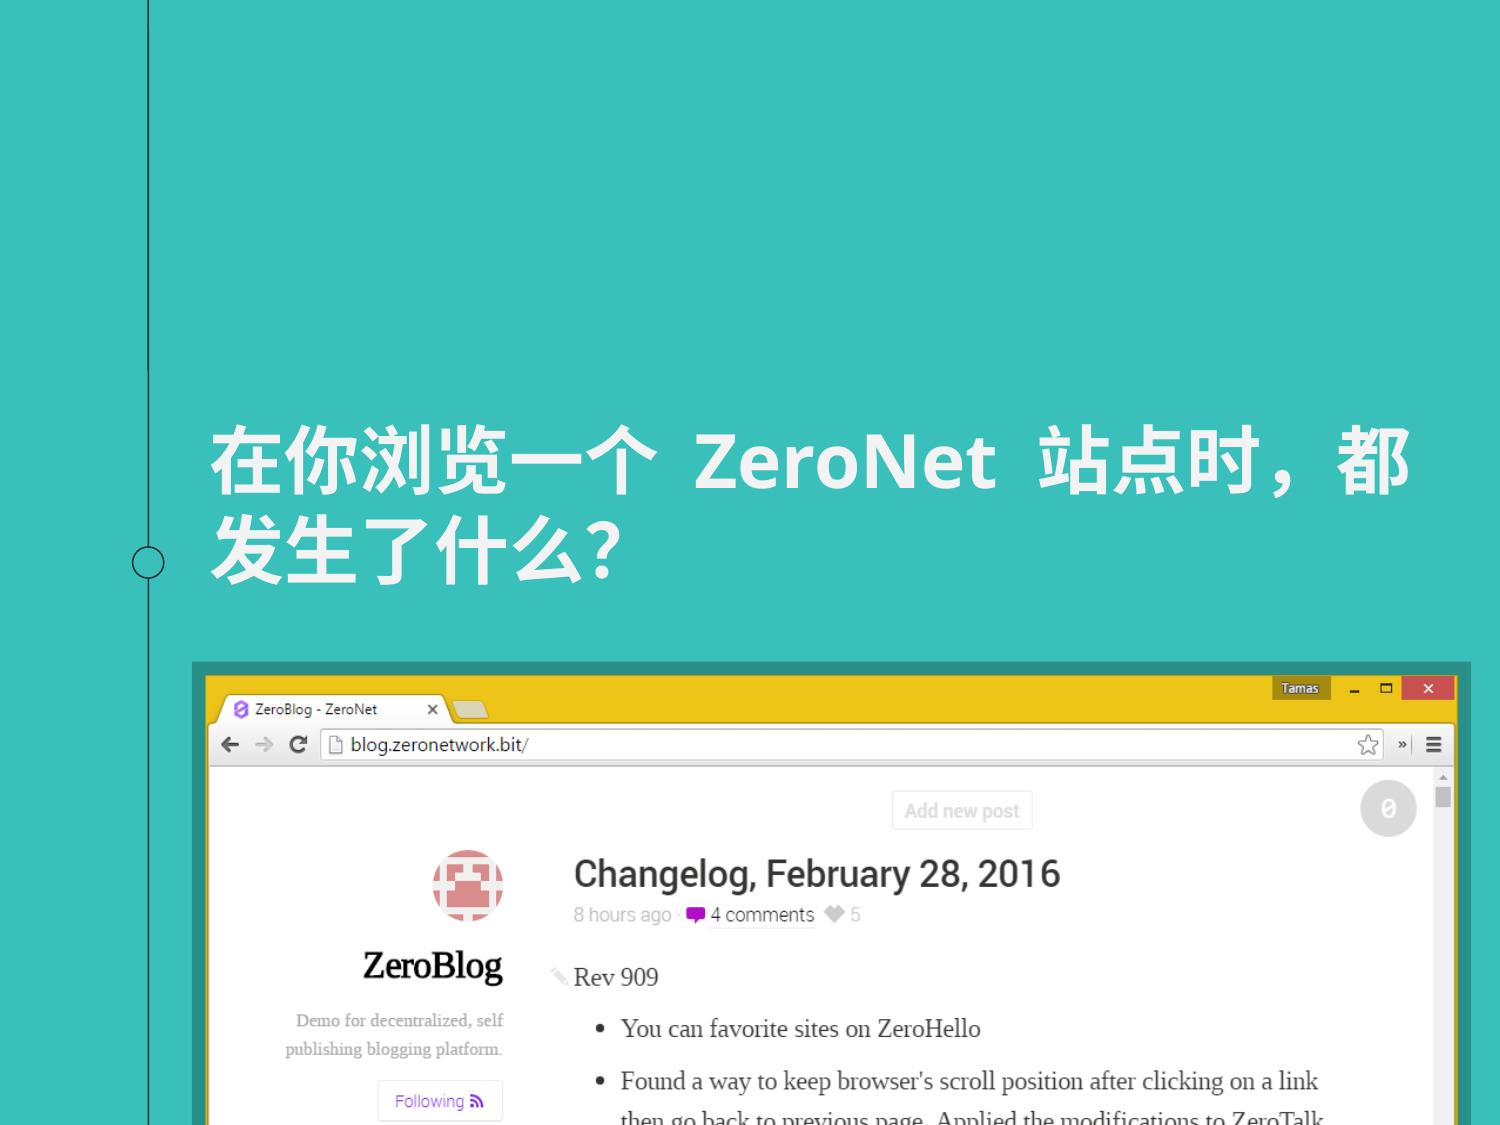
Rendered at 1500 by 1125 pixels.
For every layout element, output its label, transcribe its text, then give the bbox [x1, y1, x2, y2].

text_box [191, 661, 1472, 1125]
picture [205, 675, 1458, 1125]
text_box 在你浏览一个 ZeroNet 站点时，都发生了什么？ [194, 396, 1433, 611]
